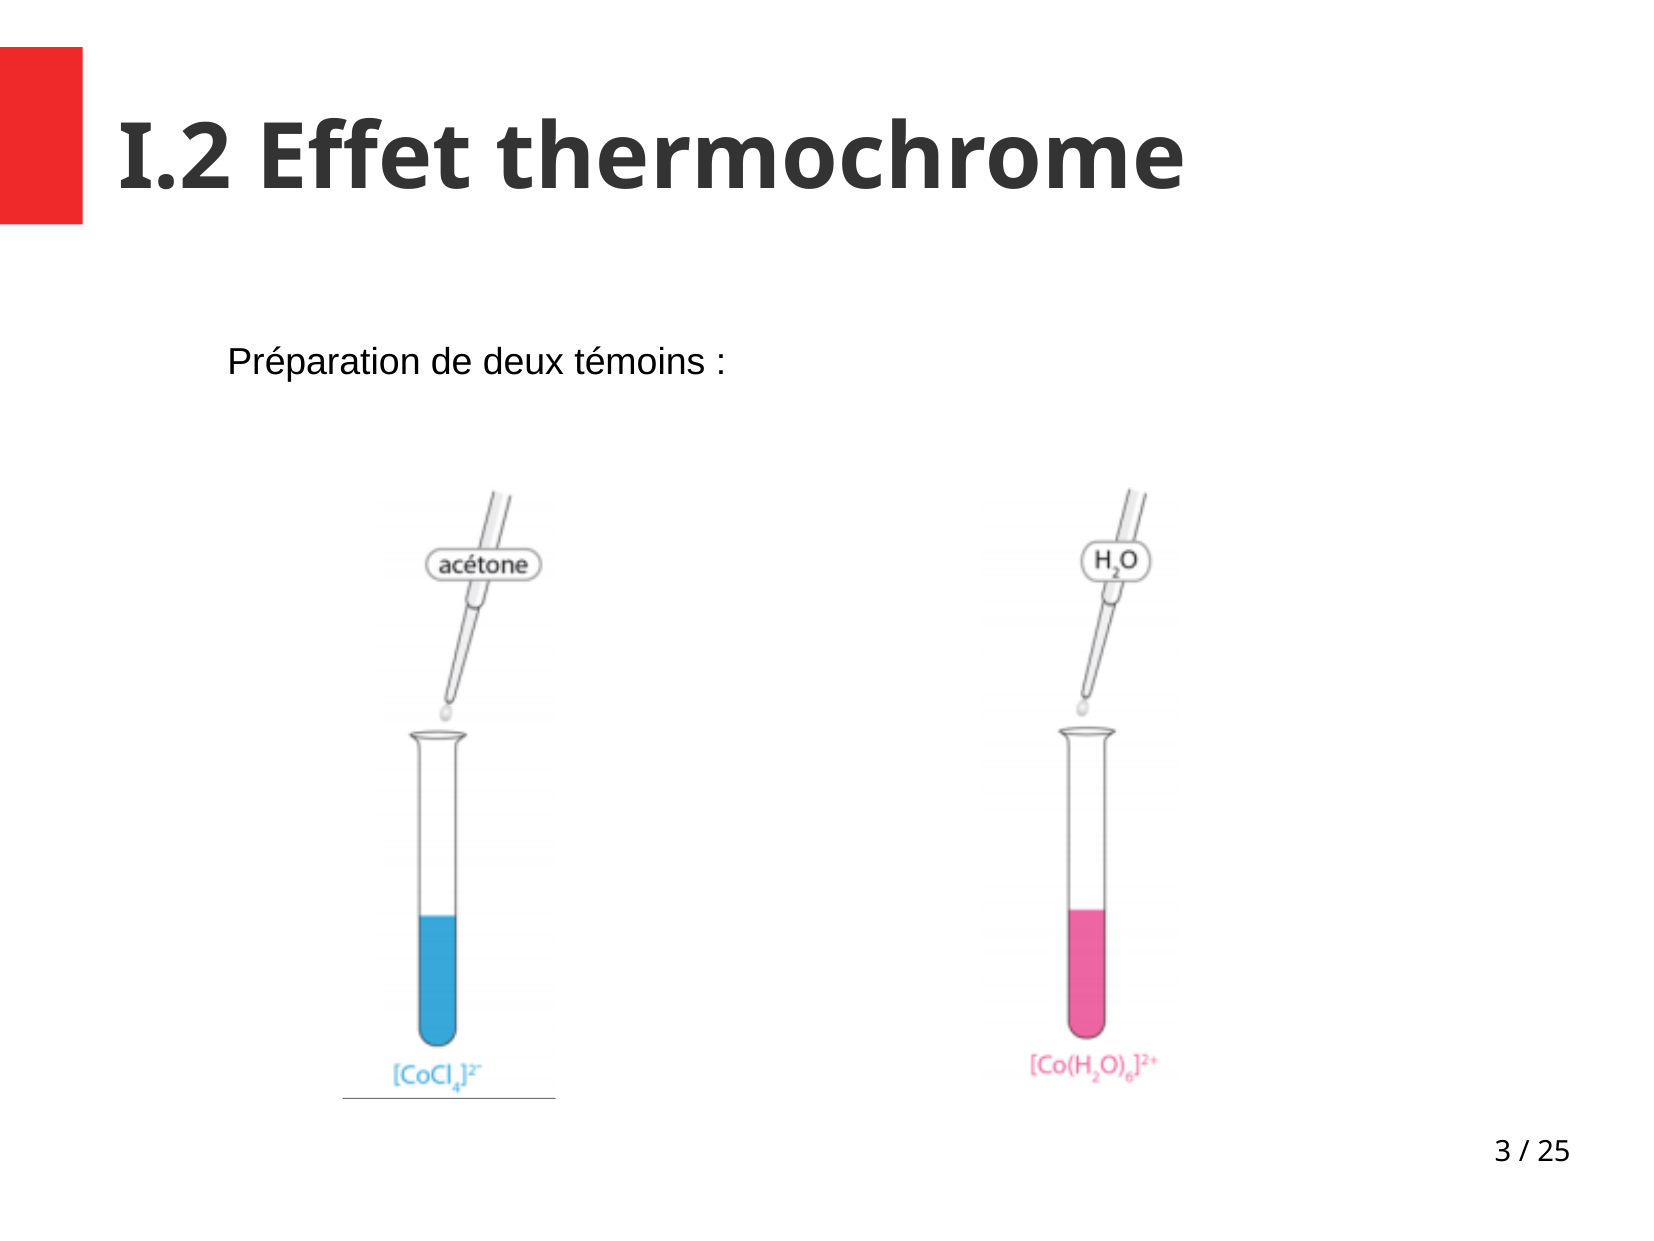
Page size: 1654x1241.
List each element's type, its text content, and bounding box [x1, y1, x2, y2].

title I.2 Effet thermochrome [118, 49, 1571, 257]
text_box Préparation de deux témoins : [212, 332, 804, 432]
picture [342, 484, 556, 1099]
picture [980, 484, 1205, 1092]
